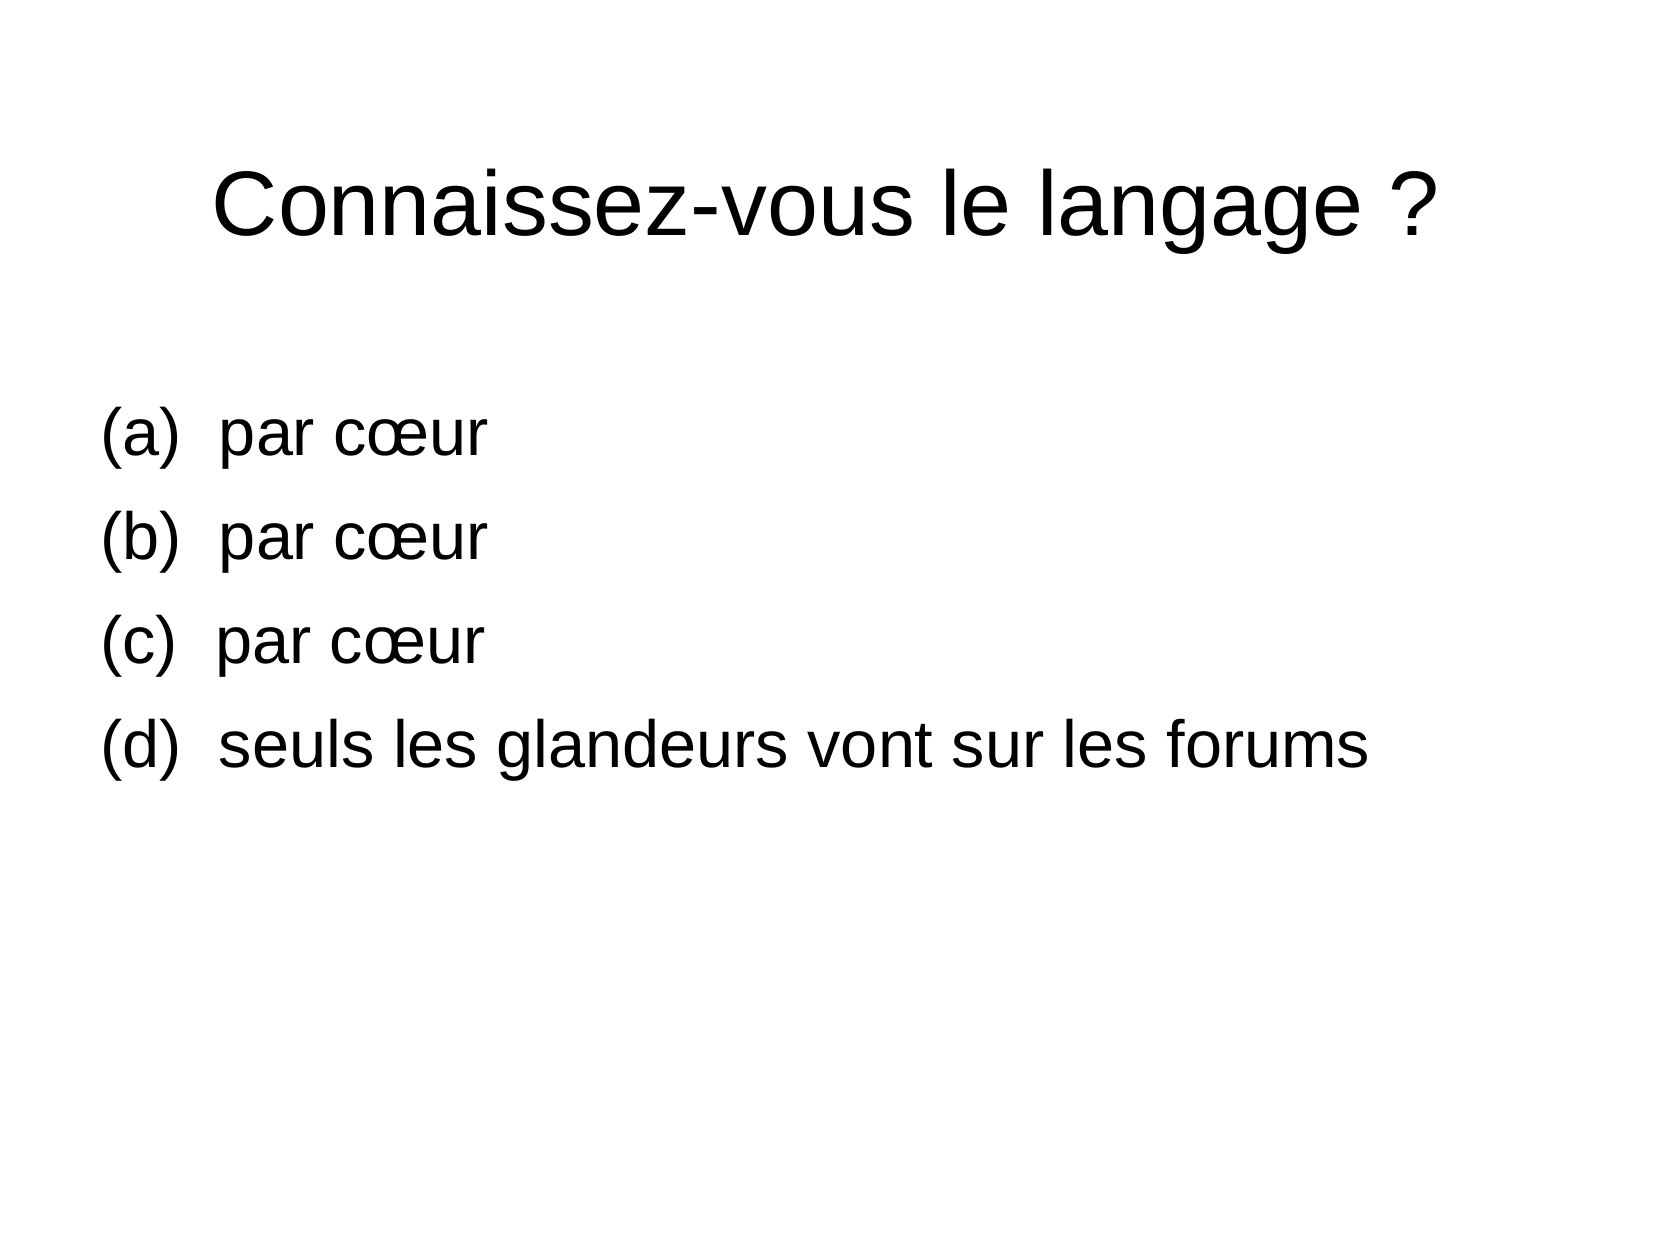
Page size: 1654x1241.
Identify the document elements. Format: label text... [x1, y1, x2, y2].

list par cœur par cœur par cœur seuls les glandeurs vont sur les forums [82, 290, 1571, 1109]
title Connaissez-vous le langage ? [82, 49, 1571, 257]
